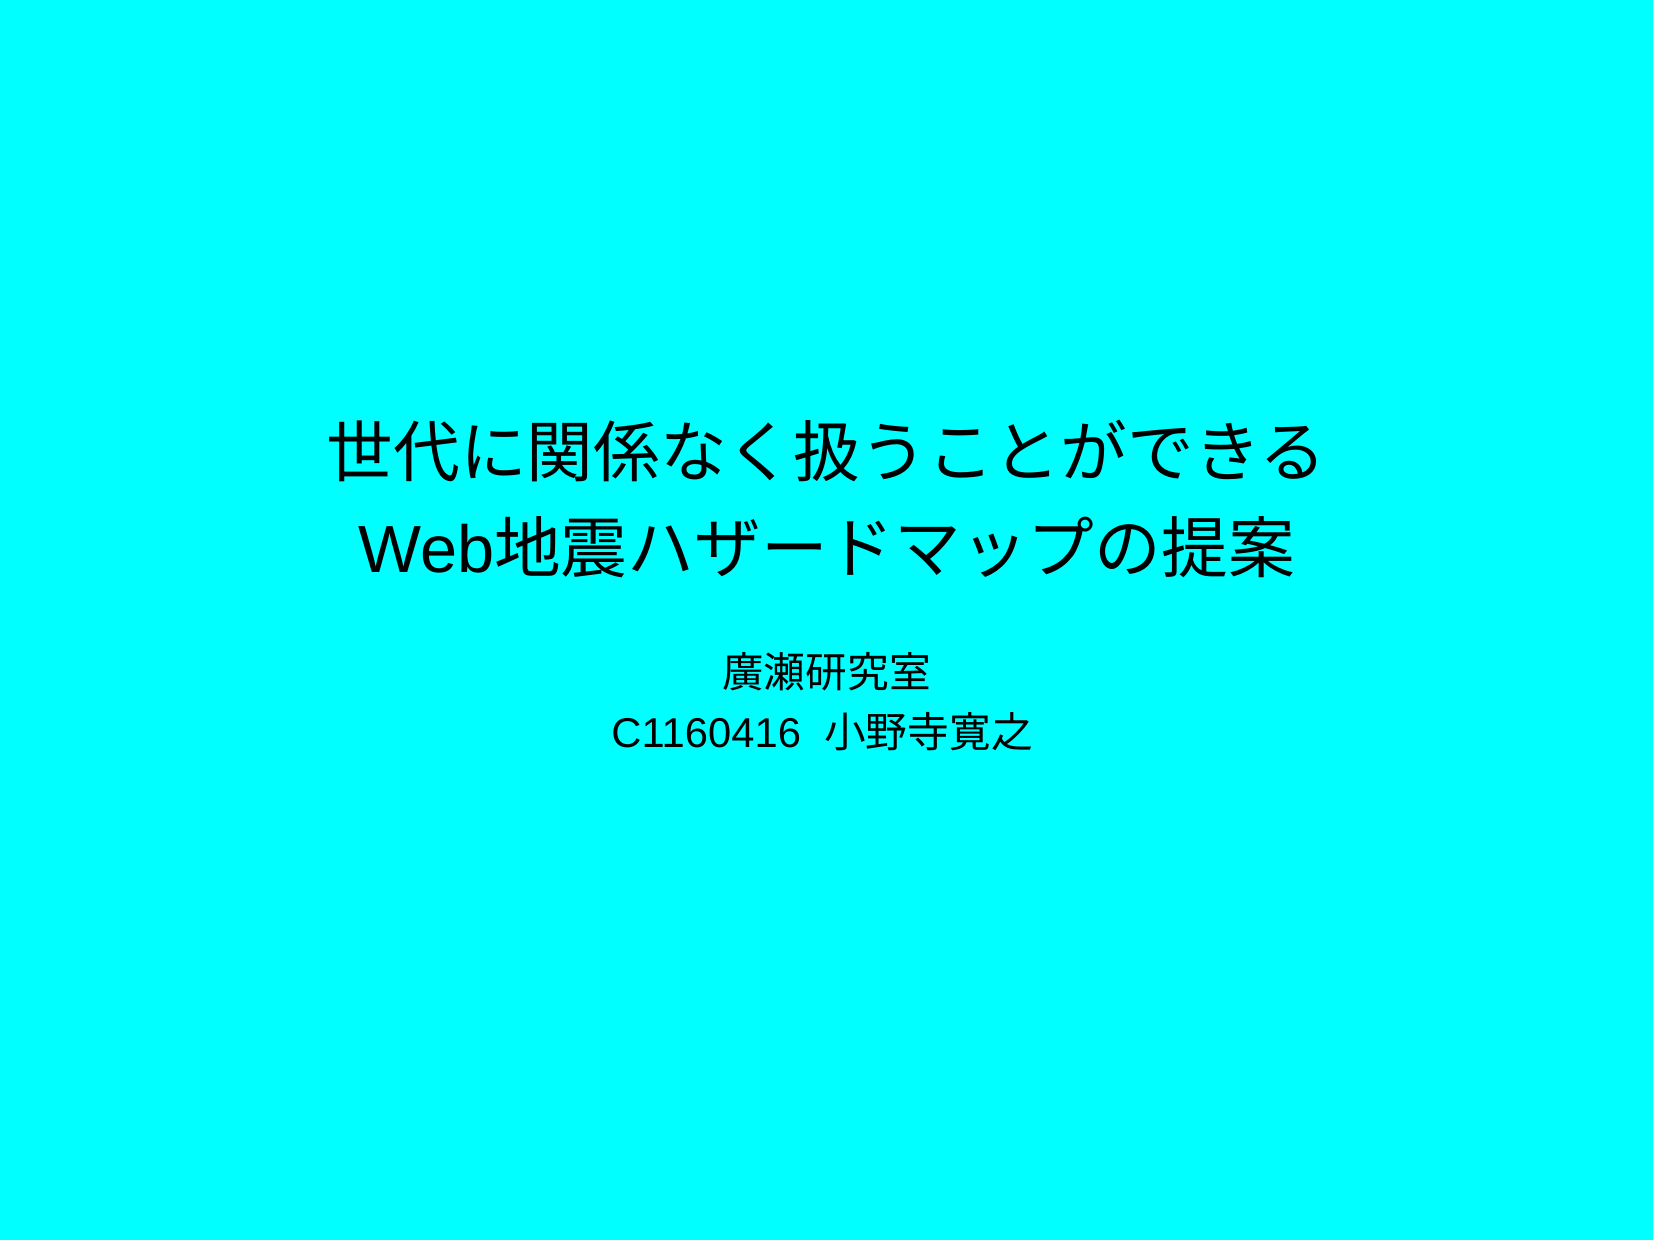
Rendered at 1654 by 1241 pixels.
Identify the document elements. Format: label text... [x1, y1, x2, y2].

subtitle 世代に関係なく扱うことができる Web地震ハザードマップの提案 廣瀬研究室 C1160416 小野寺寛之 [82, 56, 1571, 1102]
